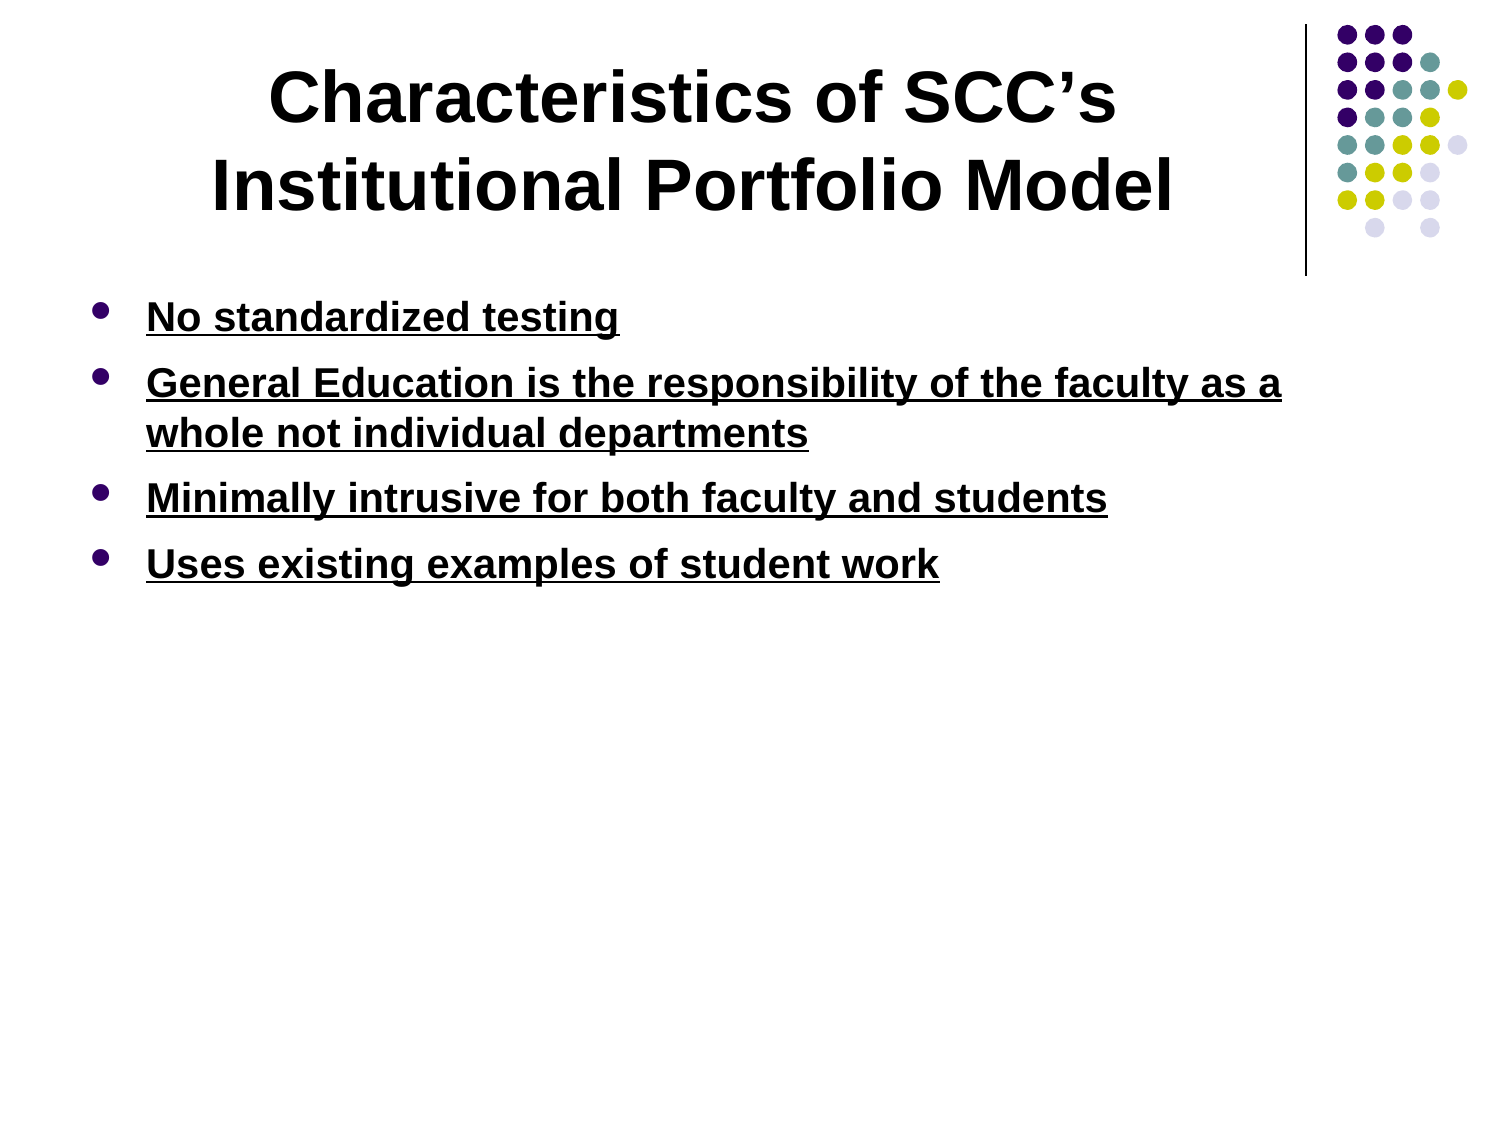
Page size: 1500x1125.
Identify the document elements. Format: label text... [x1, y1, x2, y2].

title Characteristics of SCC’s Institutional Portfolio Model [74, 20, 1313, 233]
list No standardized testing General Education is the responsibility of the faculty as a whole not individual departments Minimally intrusive for both faculty and students Uses existing examples of student work [75, 282, 1426, 1006]
